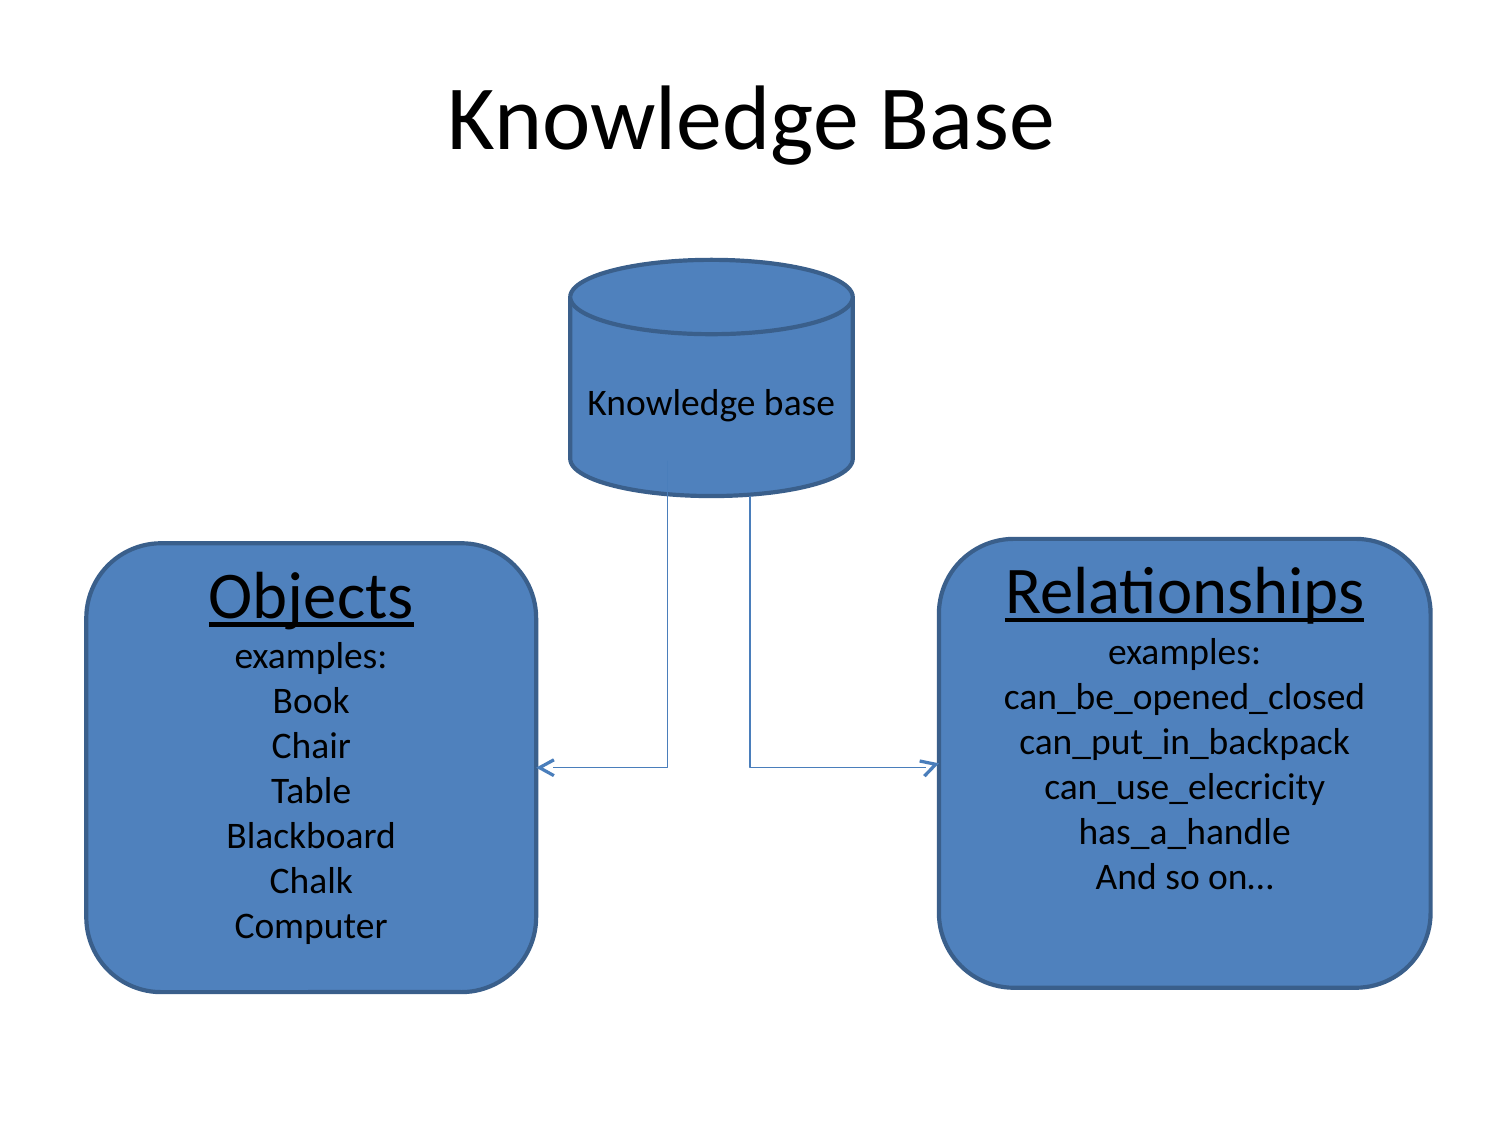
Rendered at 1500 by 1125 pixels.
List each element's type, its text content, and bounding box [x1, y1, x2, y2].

text_box Knowledge base [570, 259, 853, 497]
text_box Objects examples: Book Chair Table Blackboard Chalk Computer [86, 543, 537, 993]
title Knowledge Base [76, 42, 1427, 231]
text_box Relationships examples: can_be_opened_closed can_put_in_backpack can_use_elecricity has_a_handle And so on… [938, 538, 1431, 988]
list [75, 262, 1425, 1005]
